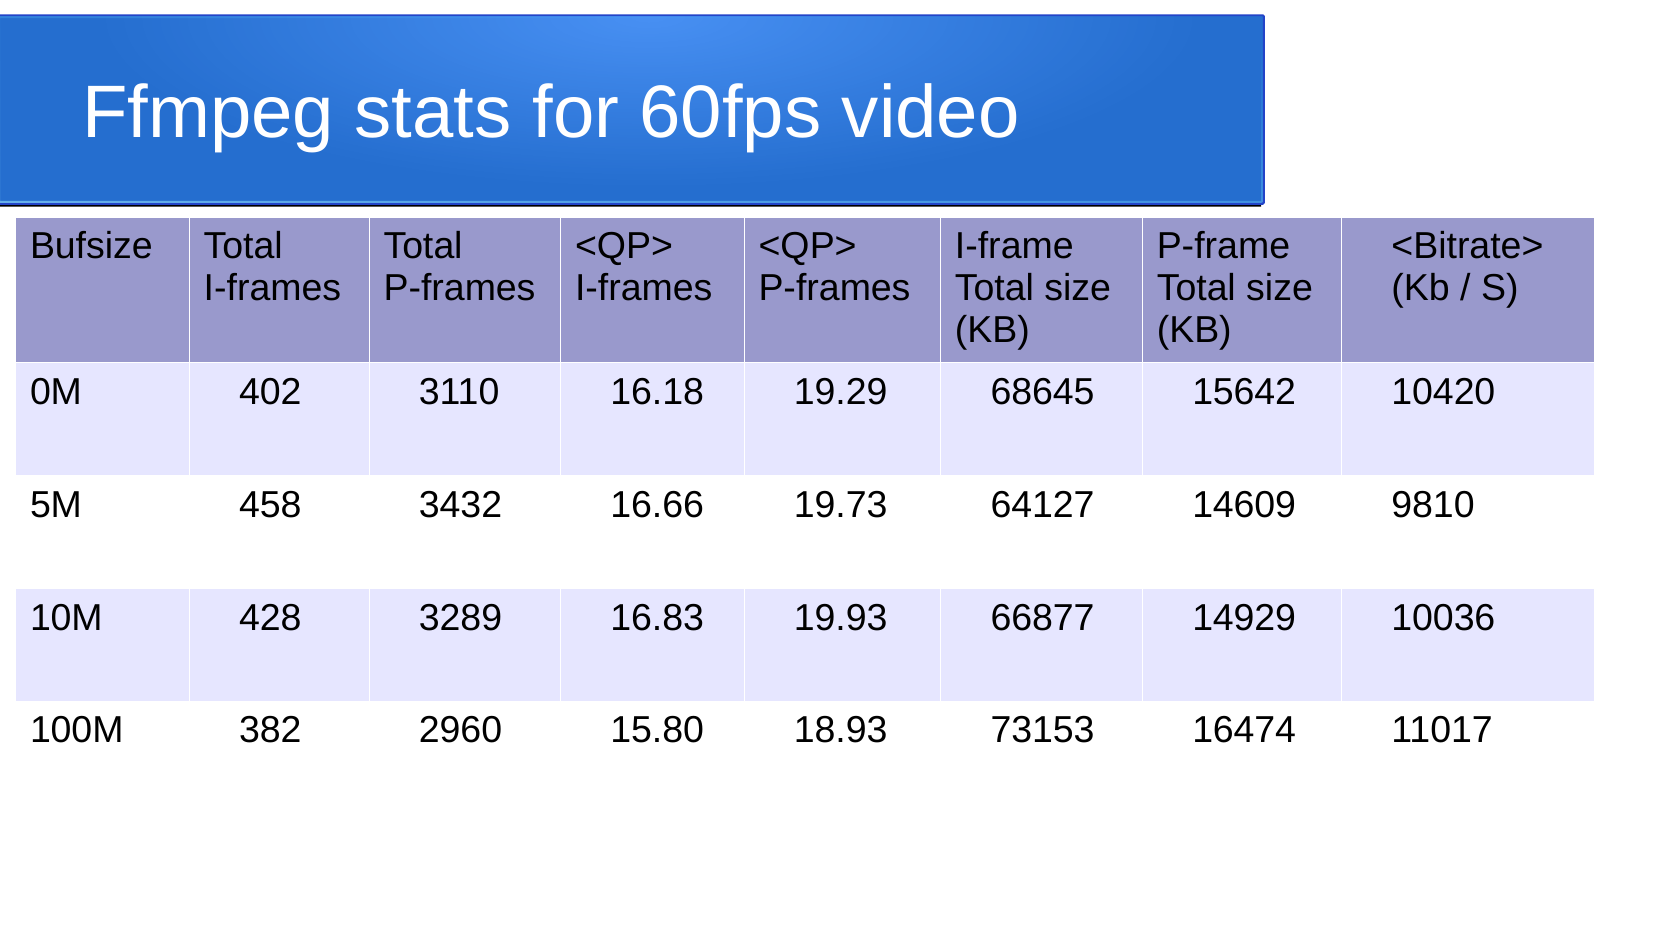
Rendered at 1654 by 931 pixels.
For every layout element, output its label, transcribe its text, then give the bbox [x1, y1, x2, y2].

table_header Total I-frames [190, 218, 369, 362]
table_cell 15642 [1143, 363, 1341, 475]
table_cell 16474 [1143, 702, 1341, 898]
table_cell 5M [16, 476, 189, 588]
table_cell 10420 [1342, 363, 1594, 475]
table_cell 3289 [370, 589, 560, 701]
table_cell 0M [16, 363, 189, 475]
table_cell 16.18 [561, 363, 744, 475]
table_cell 10M [16, 589, 189, 701]
table_cell 15.80 [561, 702, 744, 898]
table_cell 3432 [370, 476, 560, 588]
table_cell 19.93 [745, 589, 940, 701]
table_cell 14929 [1143, 589, 1341, 701]
table_cell 2960 [370, 702, 560, 898]
table_cell 64127 [941, 476, 1142, 588]
table_cell 73153 [941, 702, 1142, 898]
table_cell 66877 [941, 589, 1142, 701]
table_cell 100M [16, 702, 189, 898]
table_cell 458 [190, 476, 369, 588]
table_header Total P-frames [370, 218, 560, 362]
table_cell 18.93 [745, 702, 940, 898]
table_header Bufsize [16, 218, 189, 362]
table_cell 11017 [1342, 702, 1594, 898]
table_header <Bitrate> (Kb / S) [1342, 218, 1594, 362]
table_cell 9810 [1342, 476, 1594, 588]
table_cell 3110 [370, 363, 560, 475]
table_cell 19.73 [745, 476, 940, 588]
table_header I-frame Total size (KB) [941, 218, 1142, 362]
table_cell 10036 [1342, 589, 1594, 701]
title Ffmpeg stats for 60fps video [82, 35, 1235, 189]
table_header P-frame Total size (KB) [1143, 218, 1341, 362]
table_cell 402 [190, 363, 369, 475]
table_cell 16.83 [561, 589, 744, 701]
table_header <QP> P-frames [745, 218, 940, 362]
table_cell 16.66 [561, 476, 744, 588]
table_cell 68645 [941, 363, 1142, 475]
table_cell 382 [190, 702, 369, 898]
table_cell 19.29 [745, 363, 940, 475]
table_header <QP> I-frames [561, 218, 744, 362]
table_cell 428 [190, 589, 369, 701]
table_cell 14609 [1143, 476, 1341, 588]
